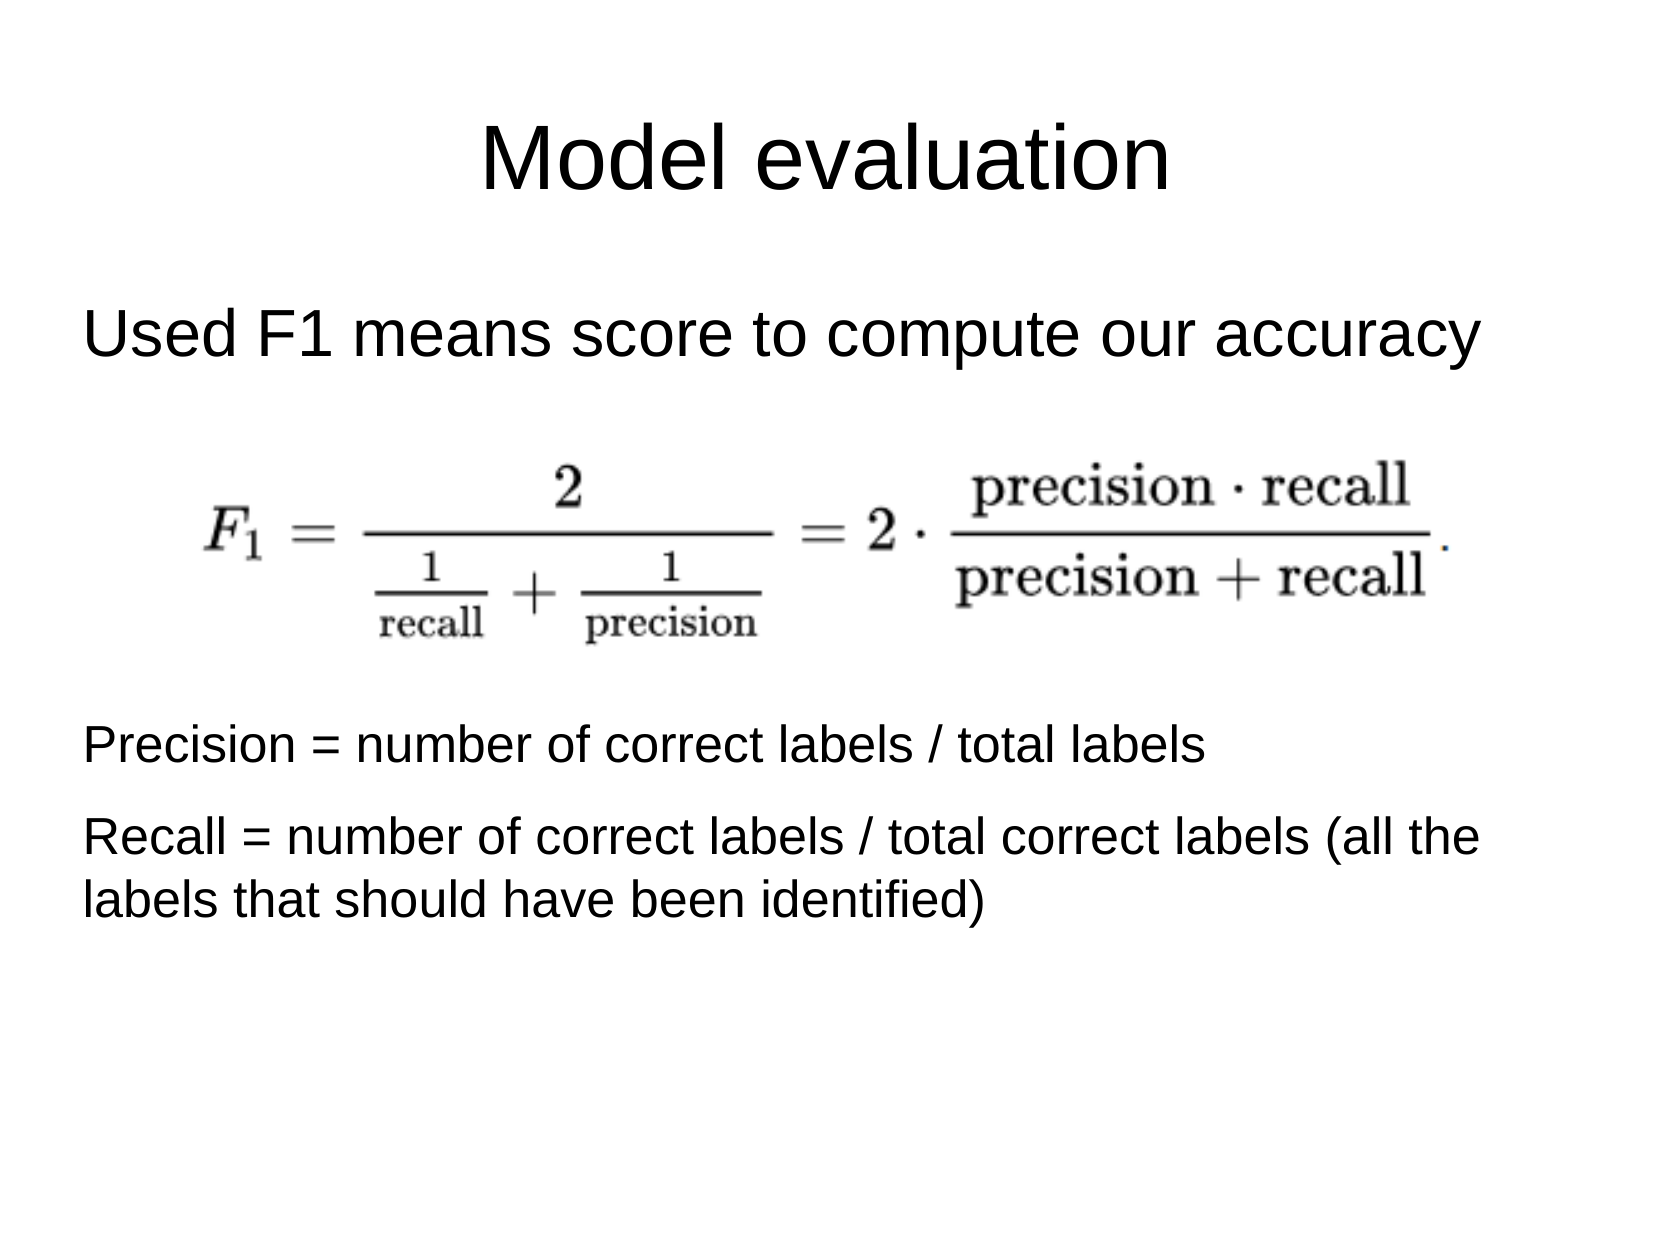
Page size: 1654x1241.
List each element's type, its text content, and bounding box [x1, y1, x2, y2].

picture [82, 448, 1523, 660]
title Model evaluation [82, 49, 1571, 257]
list Used F1 means score to compute our accuracy Precision = number of correct labels / total labels Recall = number of correct labels / total correct labels (all the labels that should have been identified) [82, 290, 1571, 1109]
